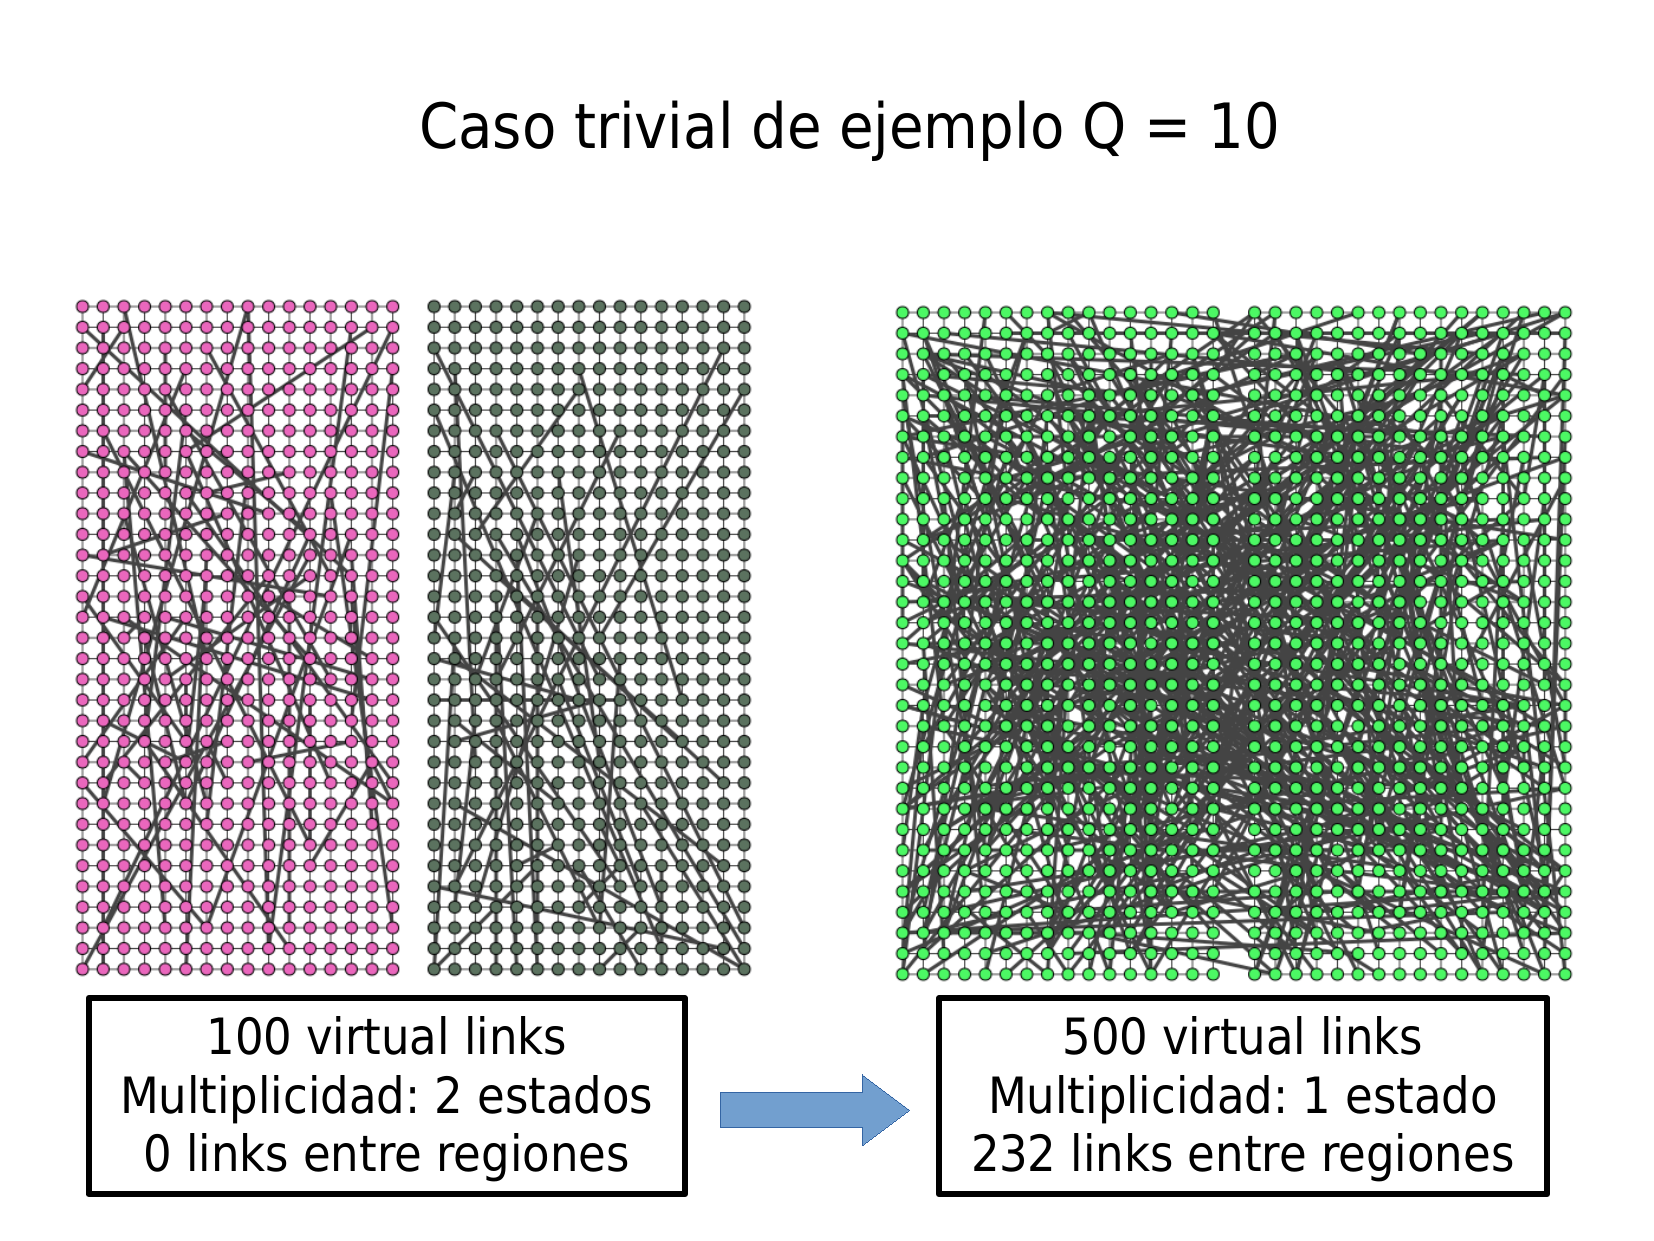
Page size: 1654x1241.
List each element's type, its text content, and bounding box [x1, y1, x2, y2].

text_box 500 virtual links Multiplicidad: 1 estado 232 links entre regiones [938, 998, 1548, 1195]
picture [879, 289, 1589, 999]
text_box [720, 1074, 910, 1146]
picture [59, 283, 768, 993]
text_box Caso trivial de ejemplo Q = 10 [248, 82, 1453, 171]
text_box 100 virtual links Multiplicidad: 2 estados 0 links entre regiones [88, 998, 686, 1195]
